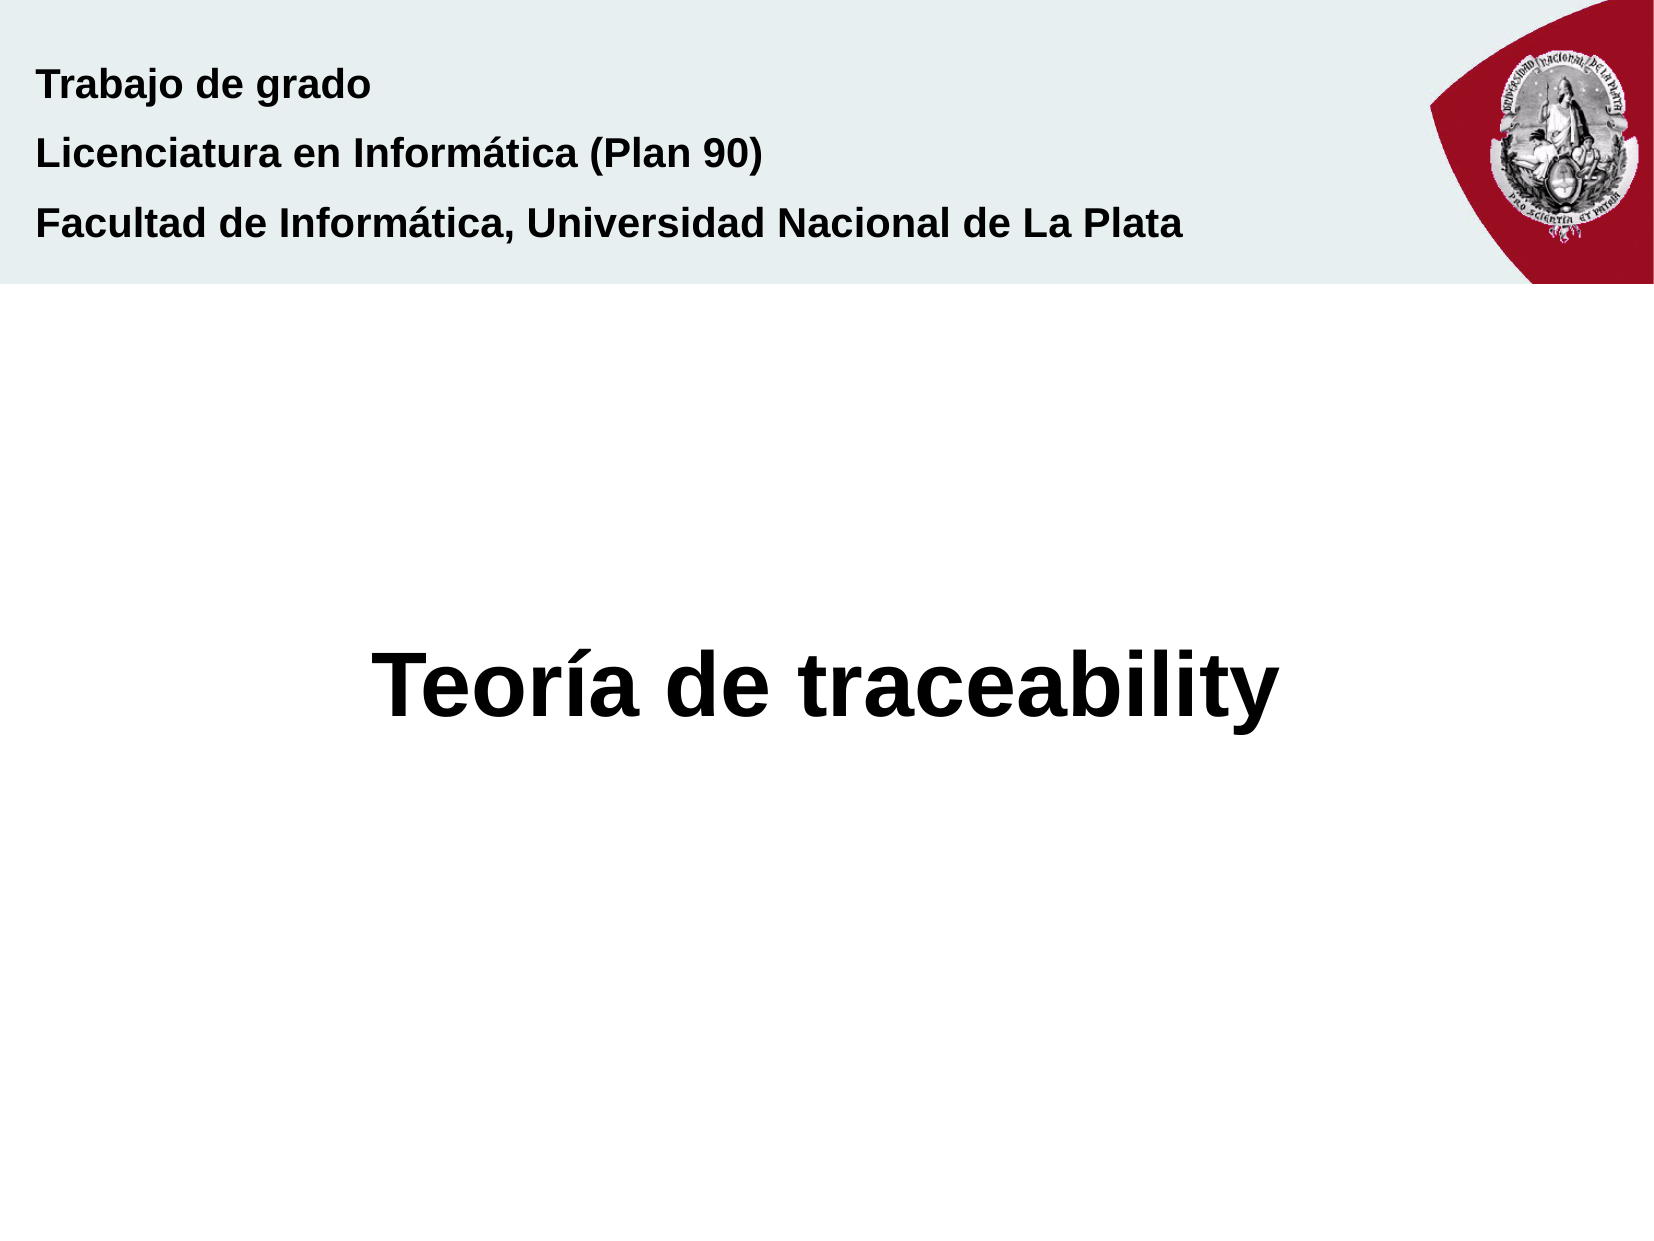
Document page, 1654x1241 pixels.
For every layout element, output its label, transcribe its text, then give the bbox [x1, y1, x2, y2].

picture [1488, 47, 1642, 249]
title Trabajo de grado Licenciatura en Informática (Plan 90) Facultad de Informática, Universidad Nacional de La Plata [0, 0, 1654, 283]
subtitle Teoría de traceability [0, 283, 1654, 1087]
